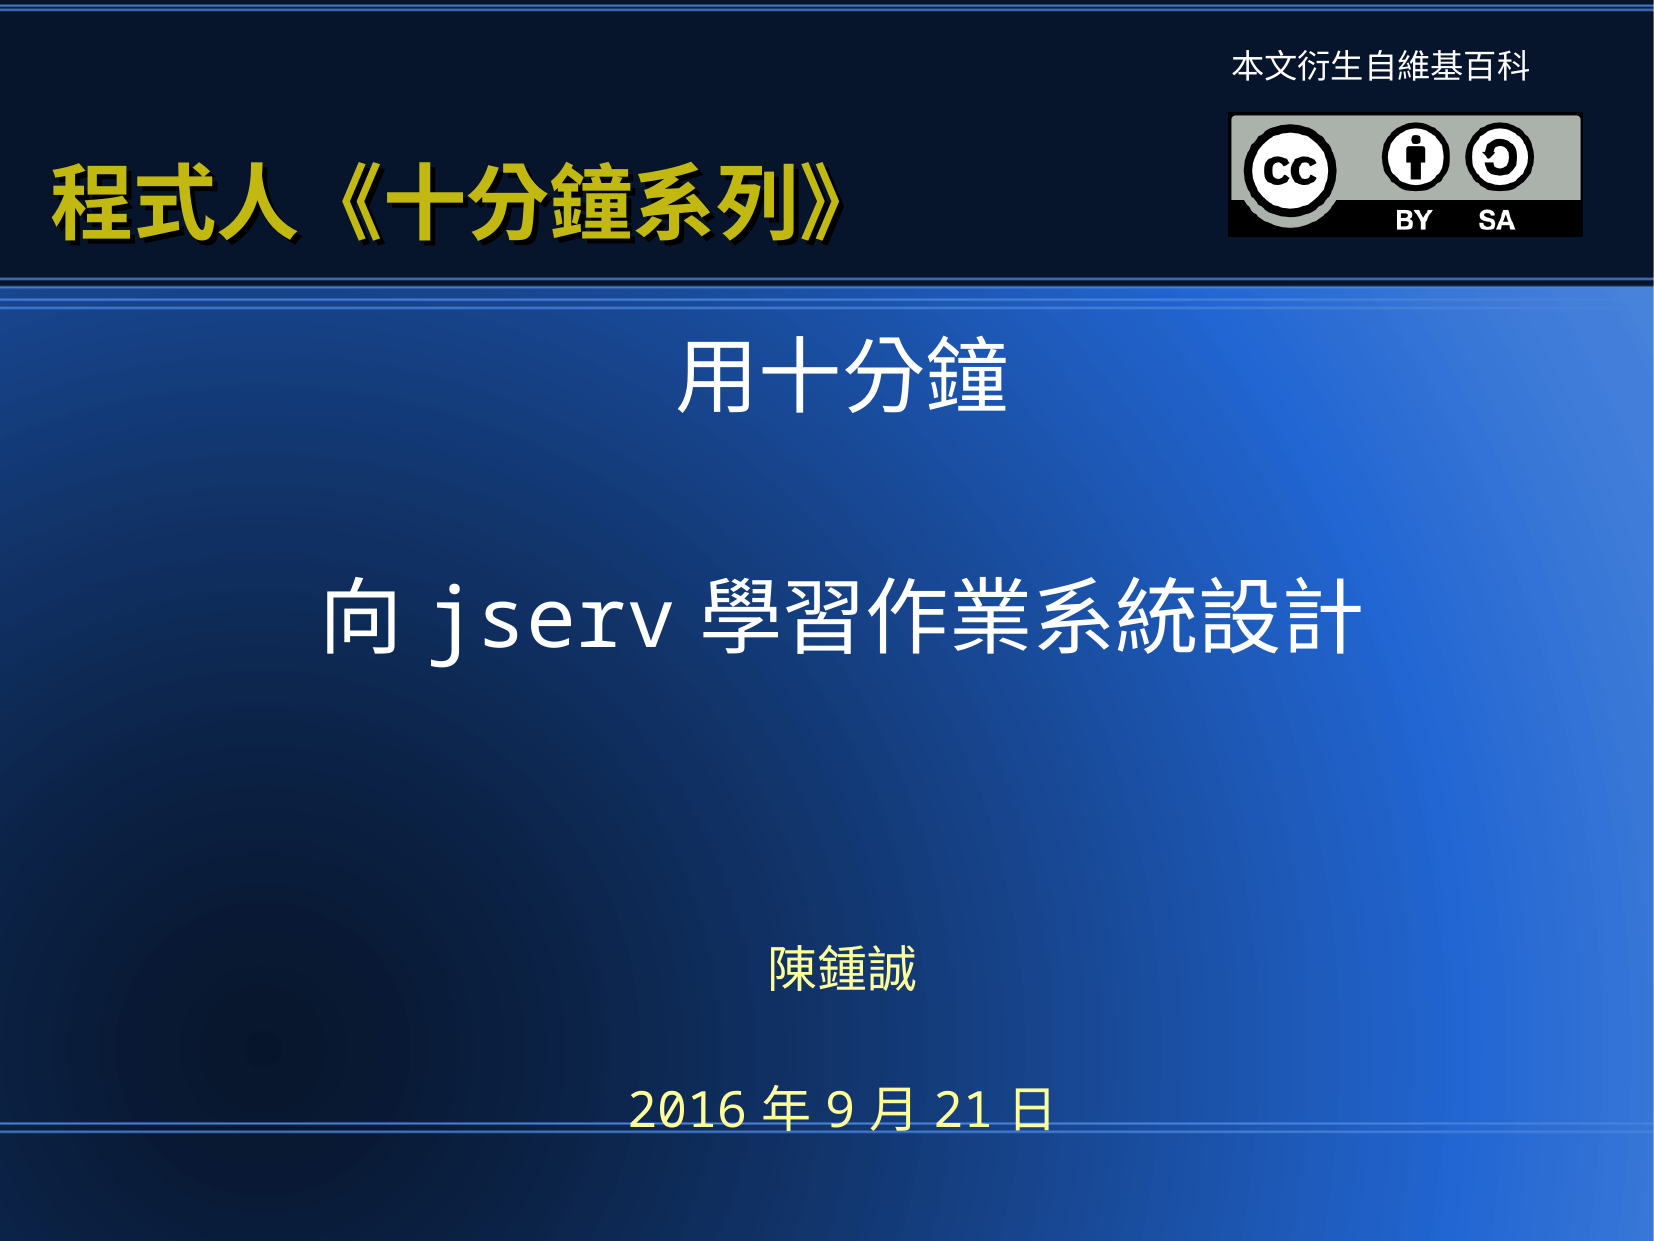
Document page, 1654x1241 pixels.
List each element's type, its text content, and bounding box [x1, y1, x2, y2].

picture [0, 0, 1654, 1241]
text_box 程式人《十分鐘系列》 [35, 129, 1111, 345]
text_box 本文衍生自維基百科 [1216, 32, 1622, 95]
subtitle 用十分鐘 向jserv學習作業系統設計 陳鍾誠 2016年9月21日 [59, 326, 1626, 1127]
